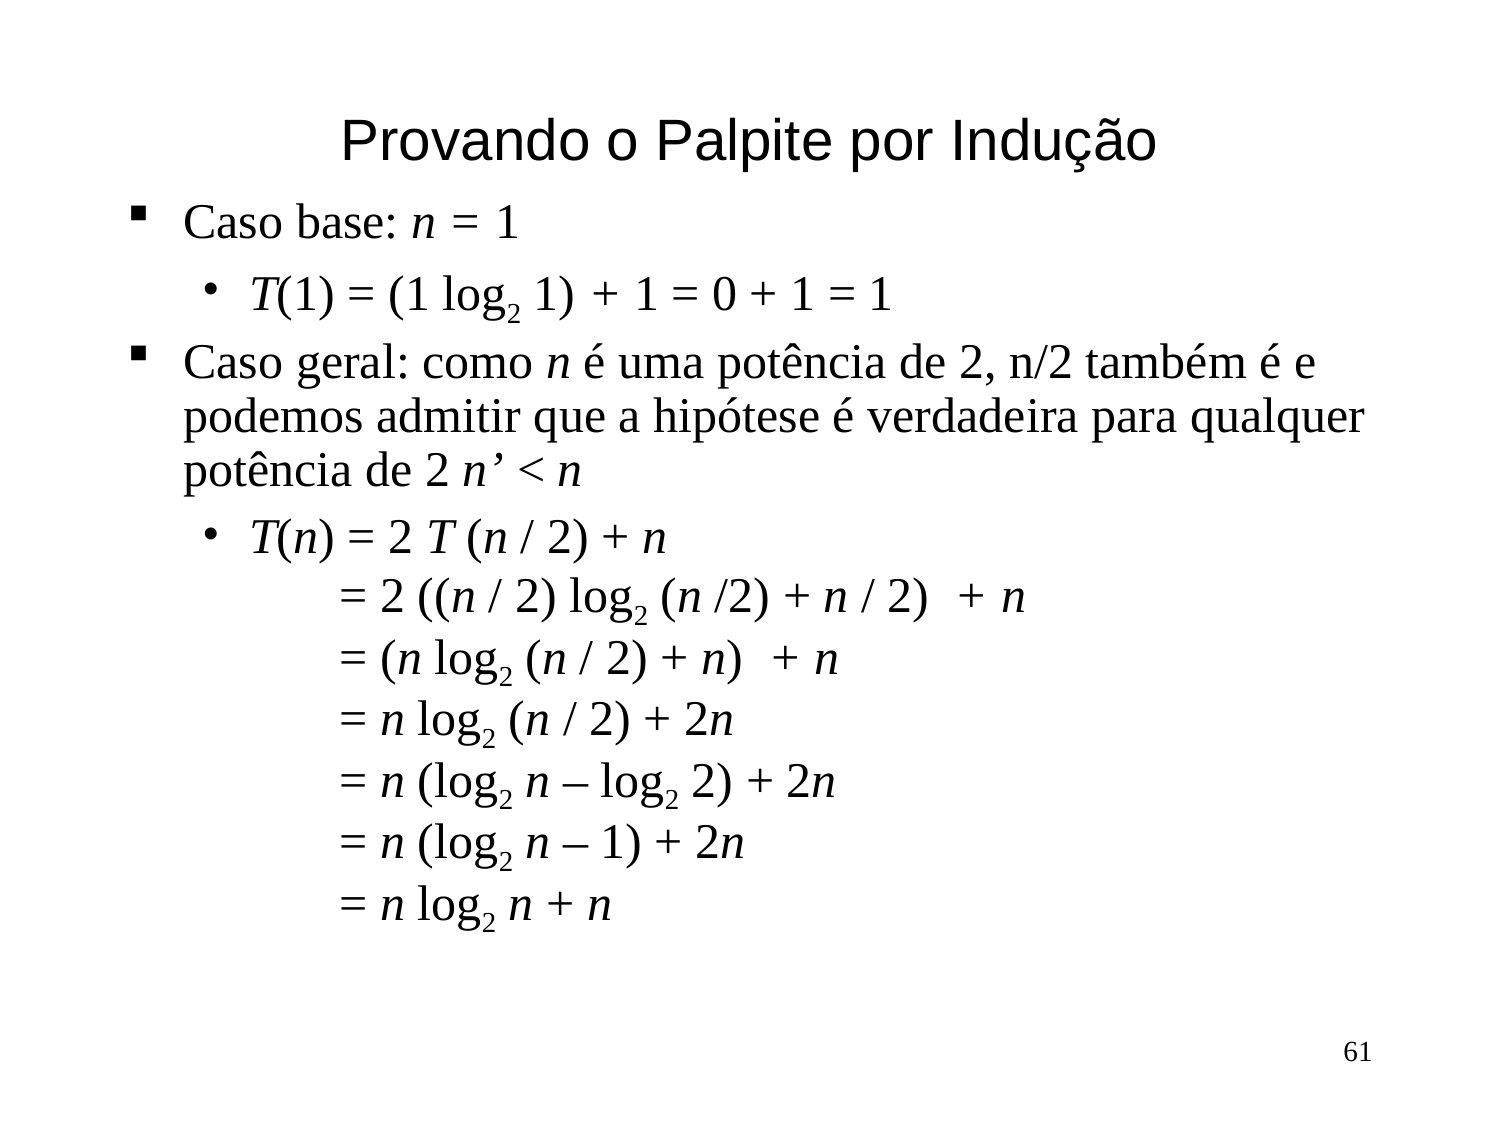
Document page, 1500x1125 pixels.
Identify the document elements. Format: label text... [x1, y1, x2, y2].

list Caso base: n = 1 T(1) = (1 log2 1) + 1 = 0 + 1 = 1 Caso geral: como n é uma potência de 2, n/2 também é e podemos admitir que a hipótese é verdadeira para qualquer potência de 2 n’ < n T(n) = 2 T (n / 2) + n = 2 ((n / 2) log2 (n /2) + n / 2) + n = (n log2 (n / 2) + n) + n = n log2 (n / 2) + 2n = n (log2 n – log2 2) + 2n = n (log2 n – 1) + 2n = n log2 n + n [112, 187, 1388, 1000]
title Provando o Palpite por Indução [112, 99, 1388, 175]
